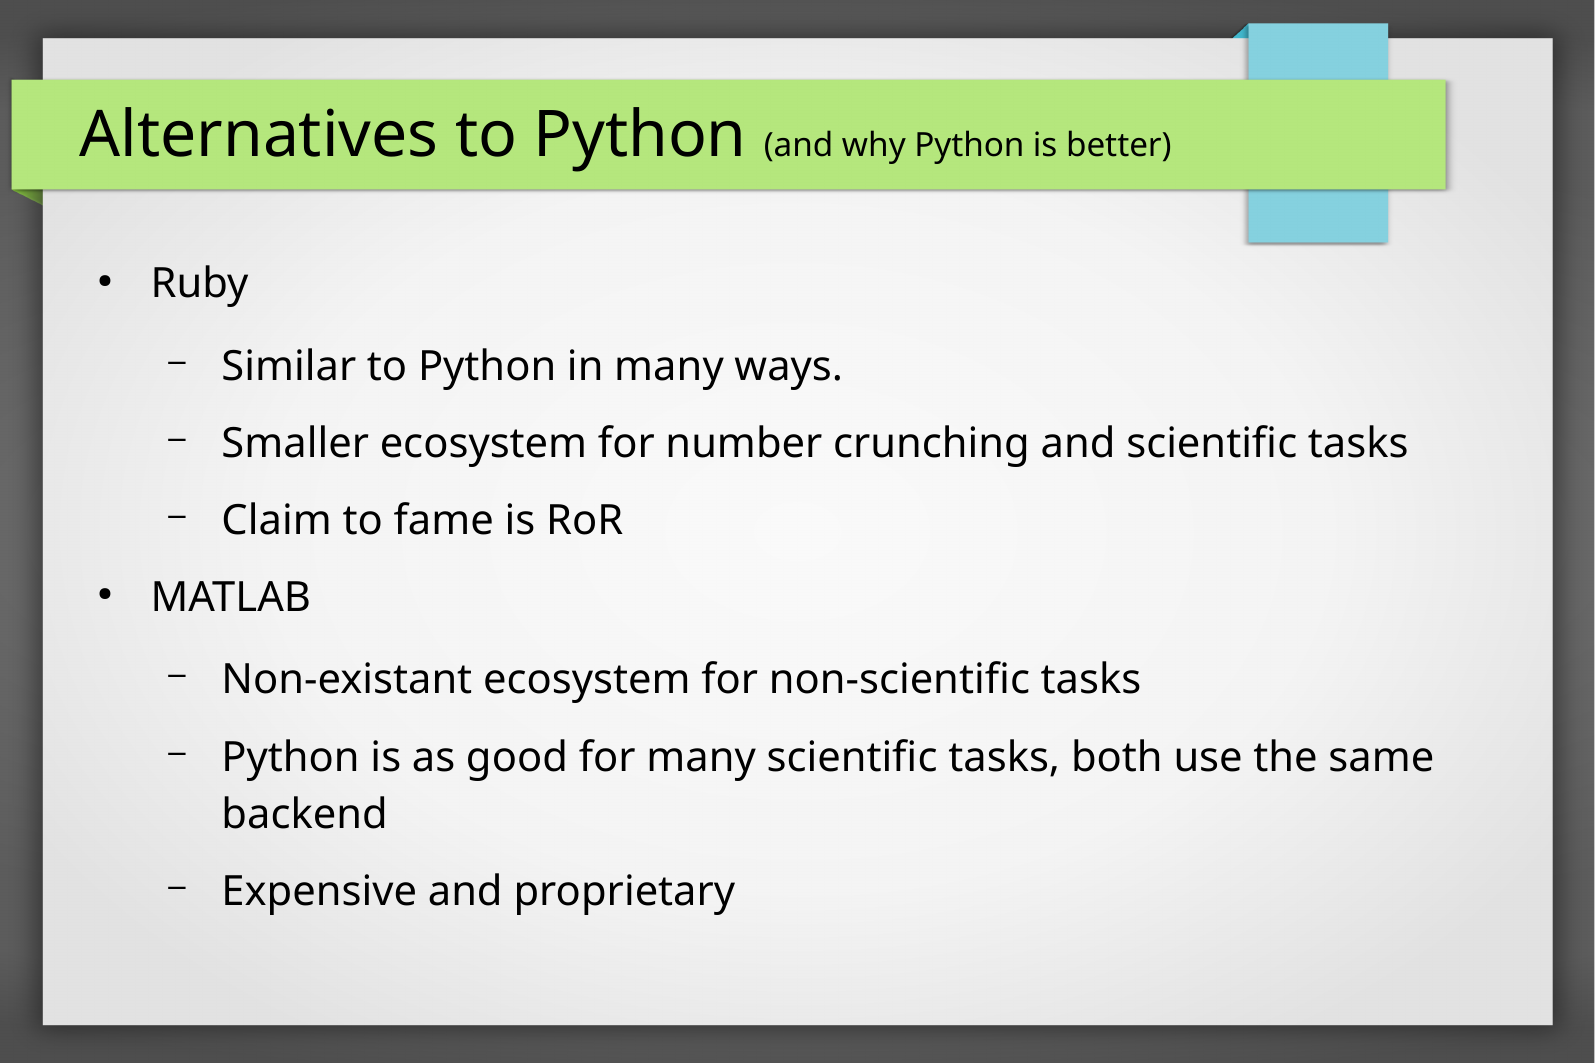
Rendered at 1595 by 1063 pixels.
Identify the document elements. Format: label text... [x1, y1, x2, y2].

title Alternatives to Python (and why Python is better) [79, 78, 1219, 185]
picture [0, 0, 1595, 1063]
list Ruby Similar to Python in many ways. Smaller ecosystem for number crunching and scientific tasks Claim to fame is RoR MATLAB Non-existant ecosystem for non-scientific tasks Python is as good for many scientific tasks, both use the same backend Expensive and proprietary [79, 253, 1515, 991]
